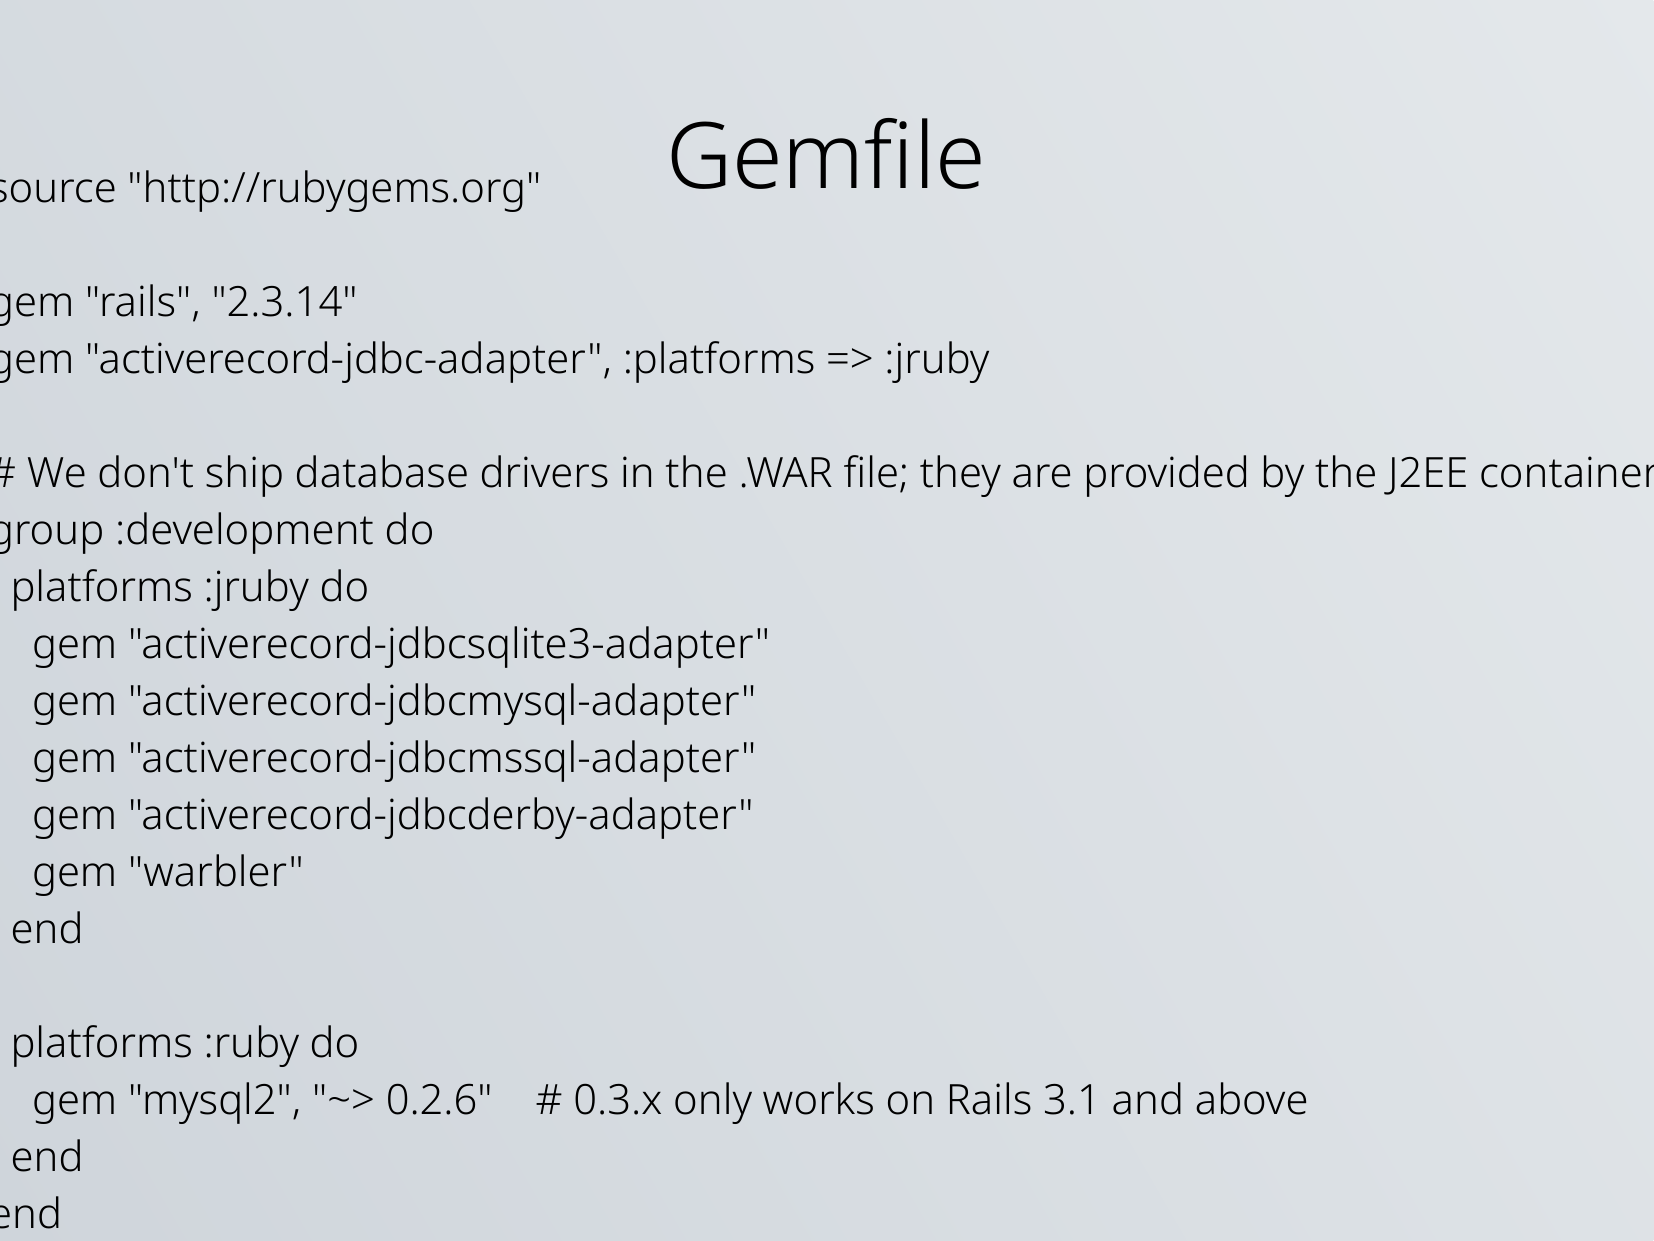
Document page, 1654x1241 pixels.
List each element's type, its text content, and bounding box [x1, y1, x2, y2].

subtitle source "http://rubygems.org" gem "rails", "2.3.14" gem "activerecord-jdbc-adapter", :platforms => :jruby # We don't ship database drivers in the .WAR file; they are provided by the J2EE container. group :development do platforms :jruby do gem "activerecord-jdbcsqlite3-adapter" gem "activerecord-jdbcmysql-adapter" gem "activerecord-jdbcmssql-adapter" gem "activerecord-jdbcderby-adapter" gem "warbler" end platforms :ruby do gem "mysql2", "~> 0.2.6" # 0.3.x only works on Rails 3.1 and above end end [78, 247, 1575, 1151]
title Gemfile [683, 56, 970, 247]
